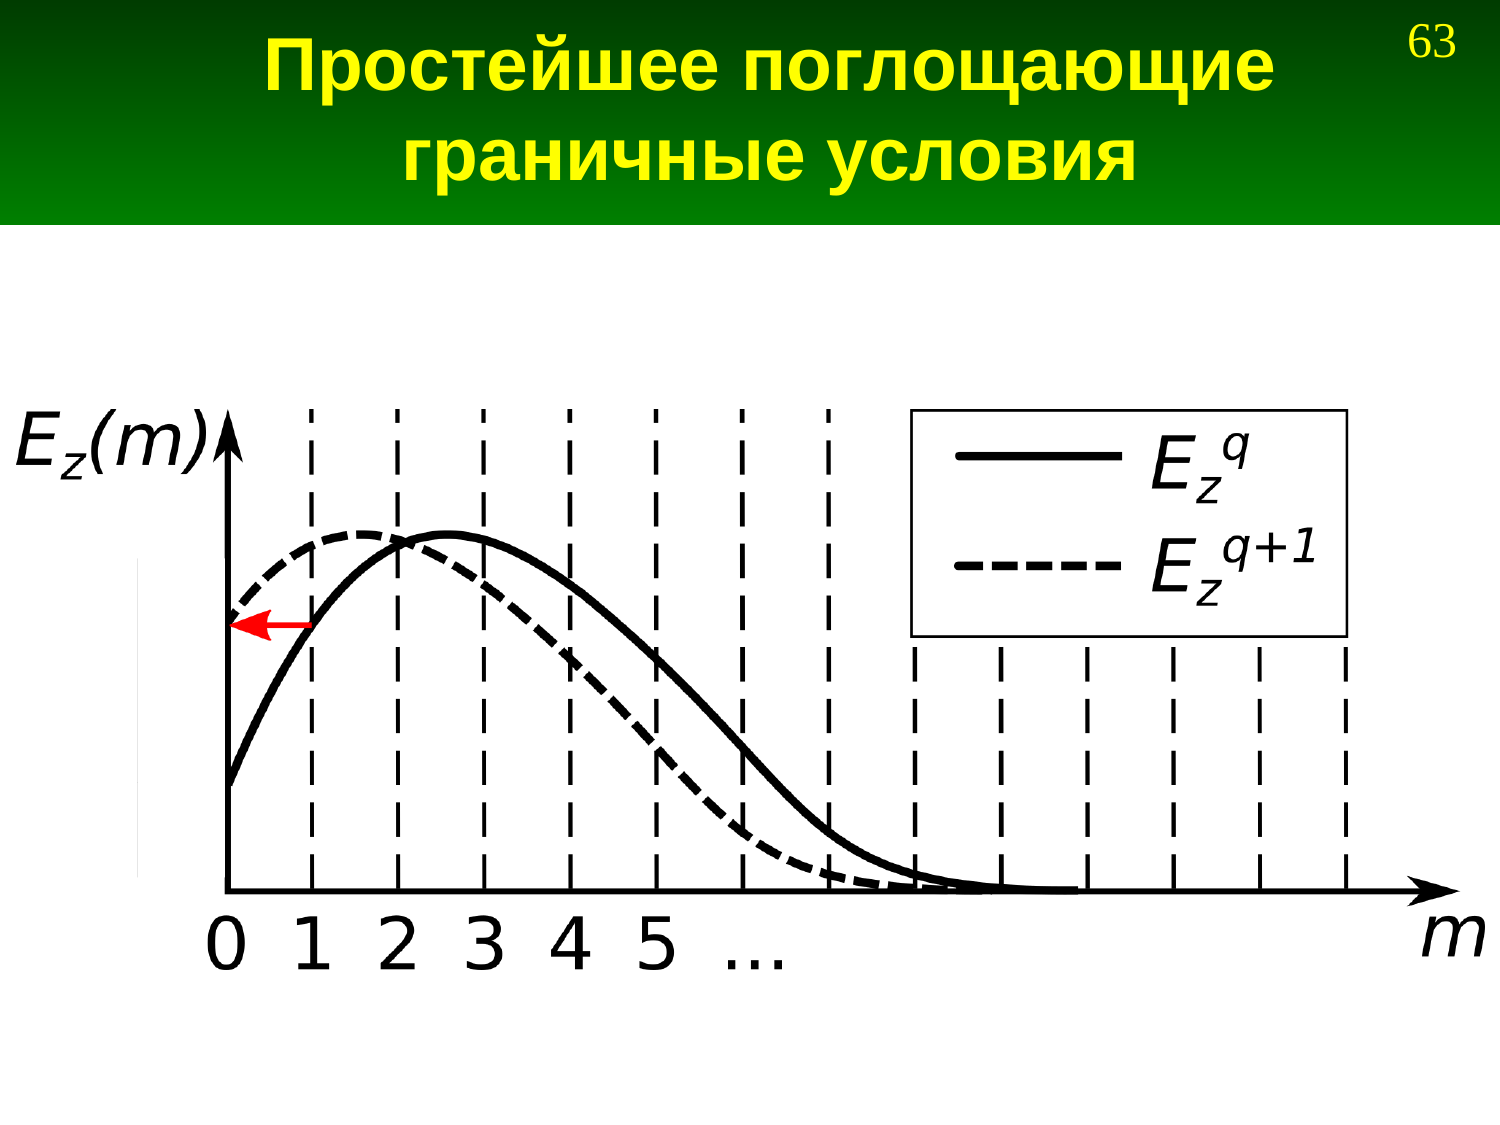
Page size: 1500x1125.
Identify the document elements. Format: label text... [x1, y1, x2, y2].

title Простейшее поглощающие граничные условия [100, 7, 1441, 204]
picture [16, 409, 1485, 970]
